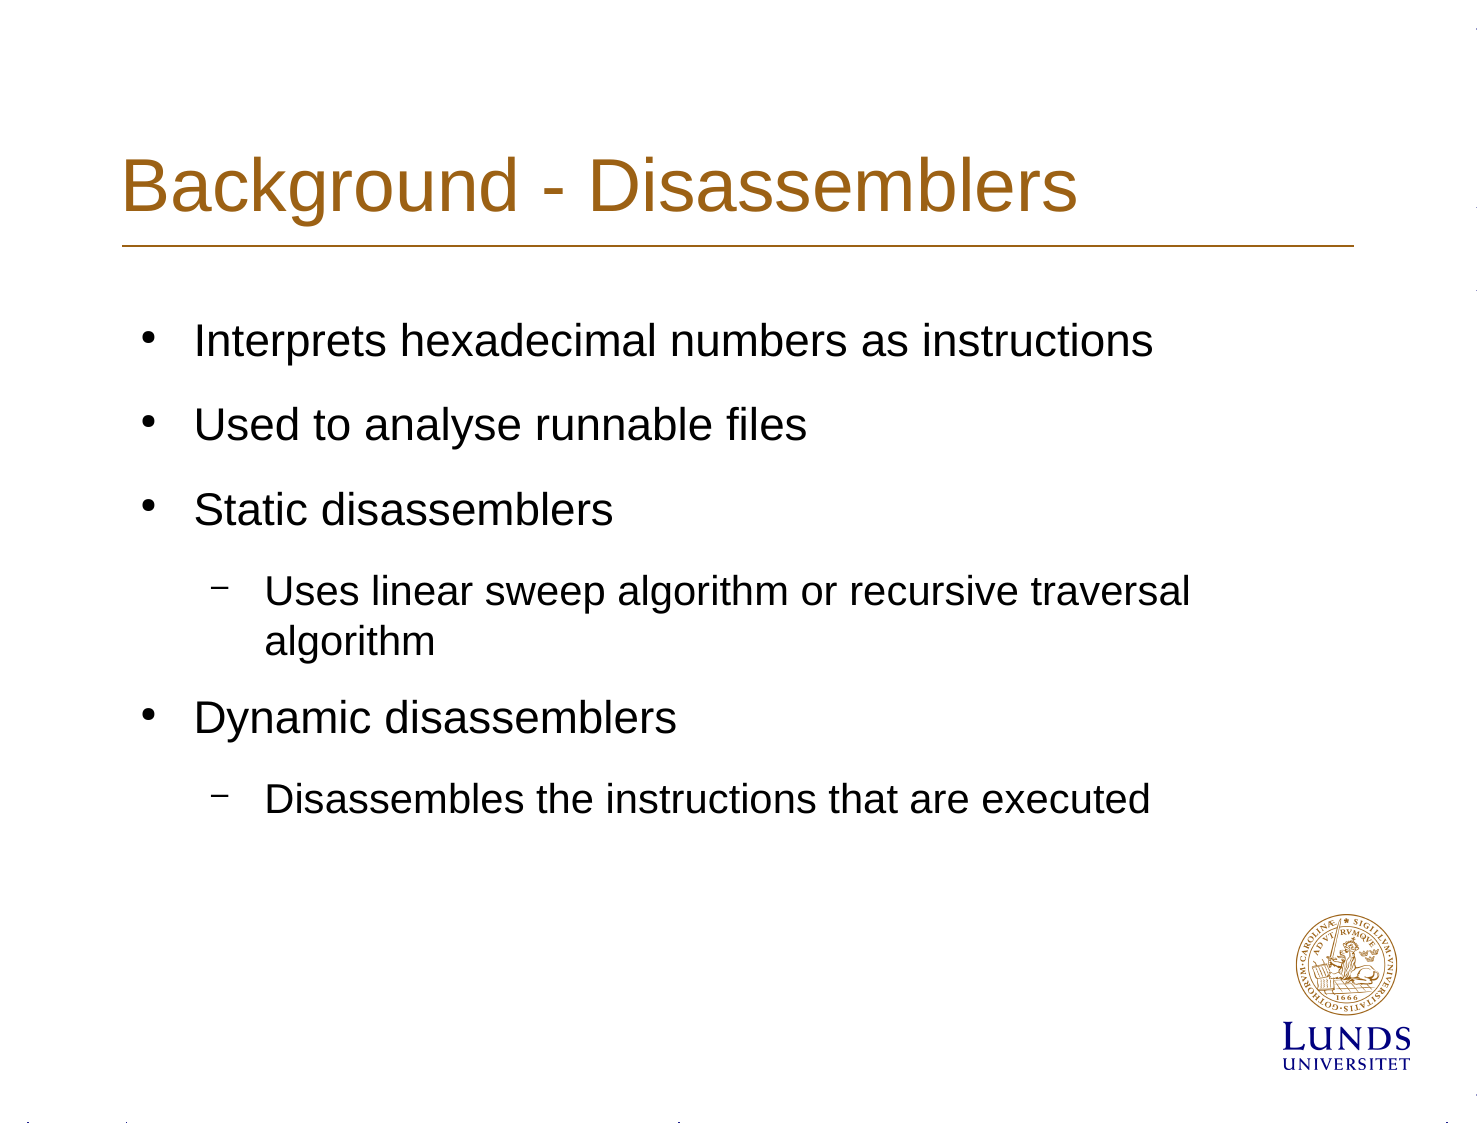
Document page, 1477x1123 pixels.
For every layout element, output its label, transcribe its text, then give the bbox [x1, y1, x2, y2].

picture [1283, 914, 1410, 1070]
list Interprets hexadecimal numbers as instructions Used to analyse runnable files Static disassemblers Uses linear sweep algorithm or recursive traversal algorithm Dynamic disassemblers Disassembles the instructions that are executed [107, 303, 1353, 888]
title Background - Disassemblers [105, 46, 1354, 234]
